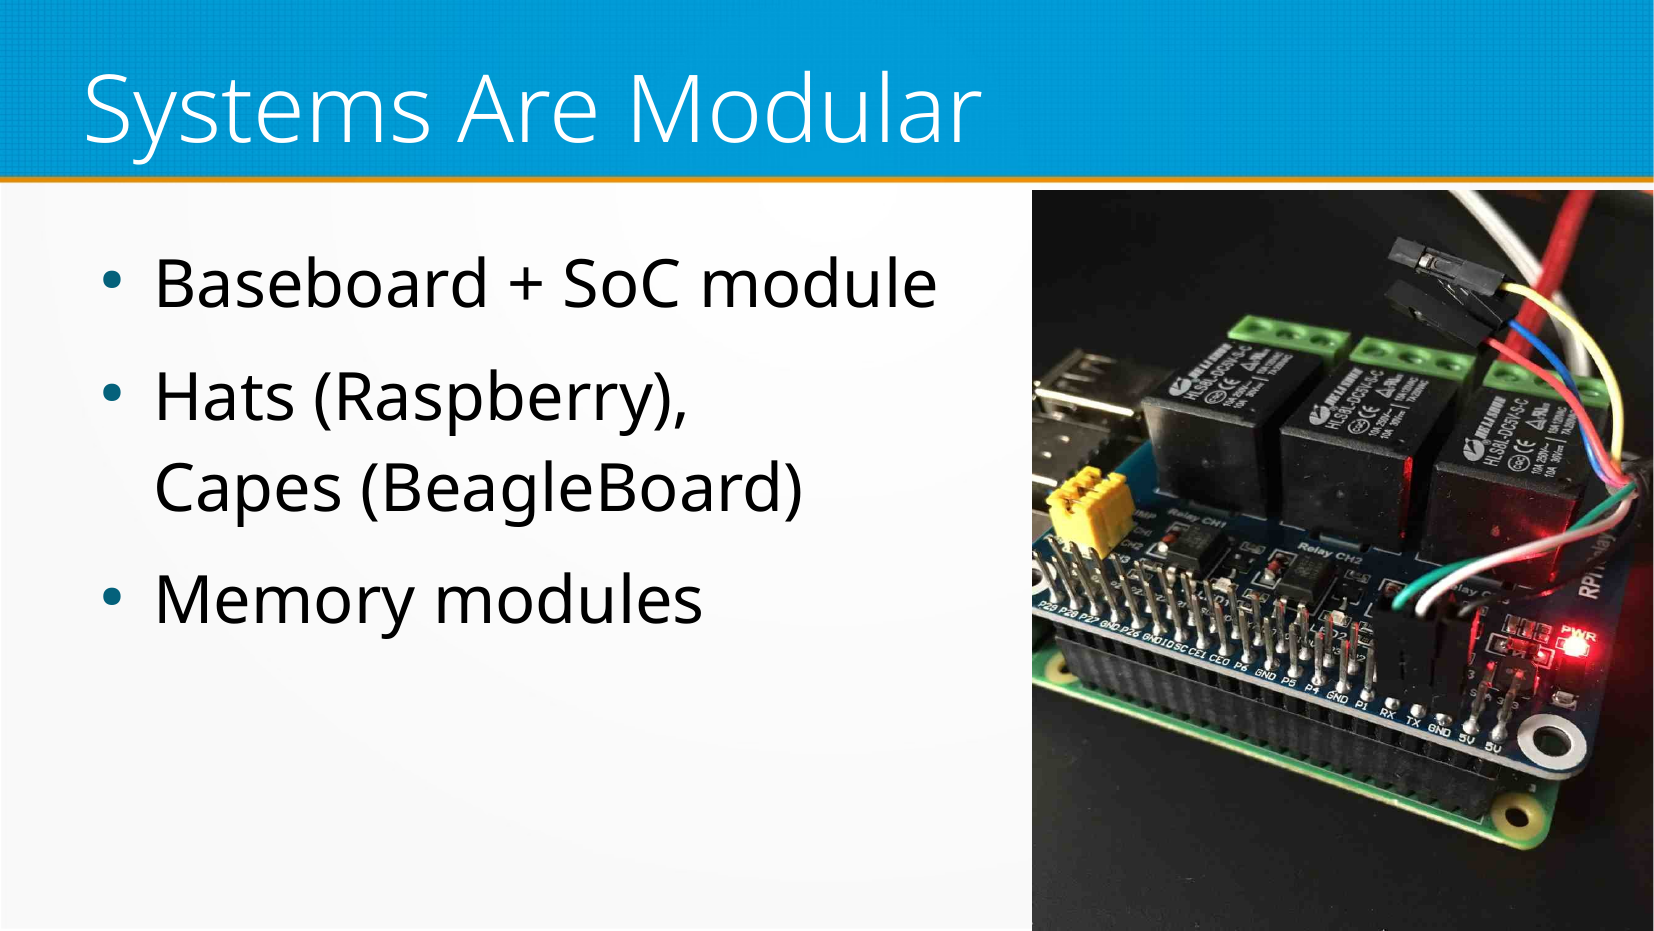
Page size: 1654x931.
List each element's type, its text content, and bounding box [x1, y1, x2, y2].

list Baseboard + SoC module Hats (Raspberry), Capes (BeagleBoard) Memory modules [82, 236, 1032, 874]
picture [0, 175, 1654, 931]
title Systems Are Modular [82, 14, 1571, 171]
